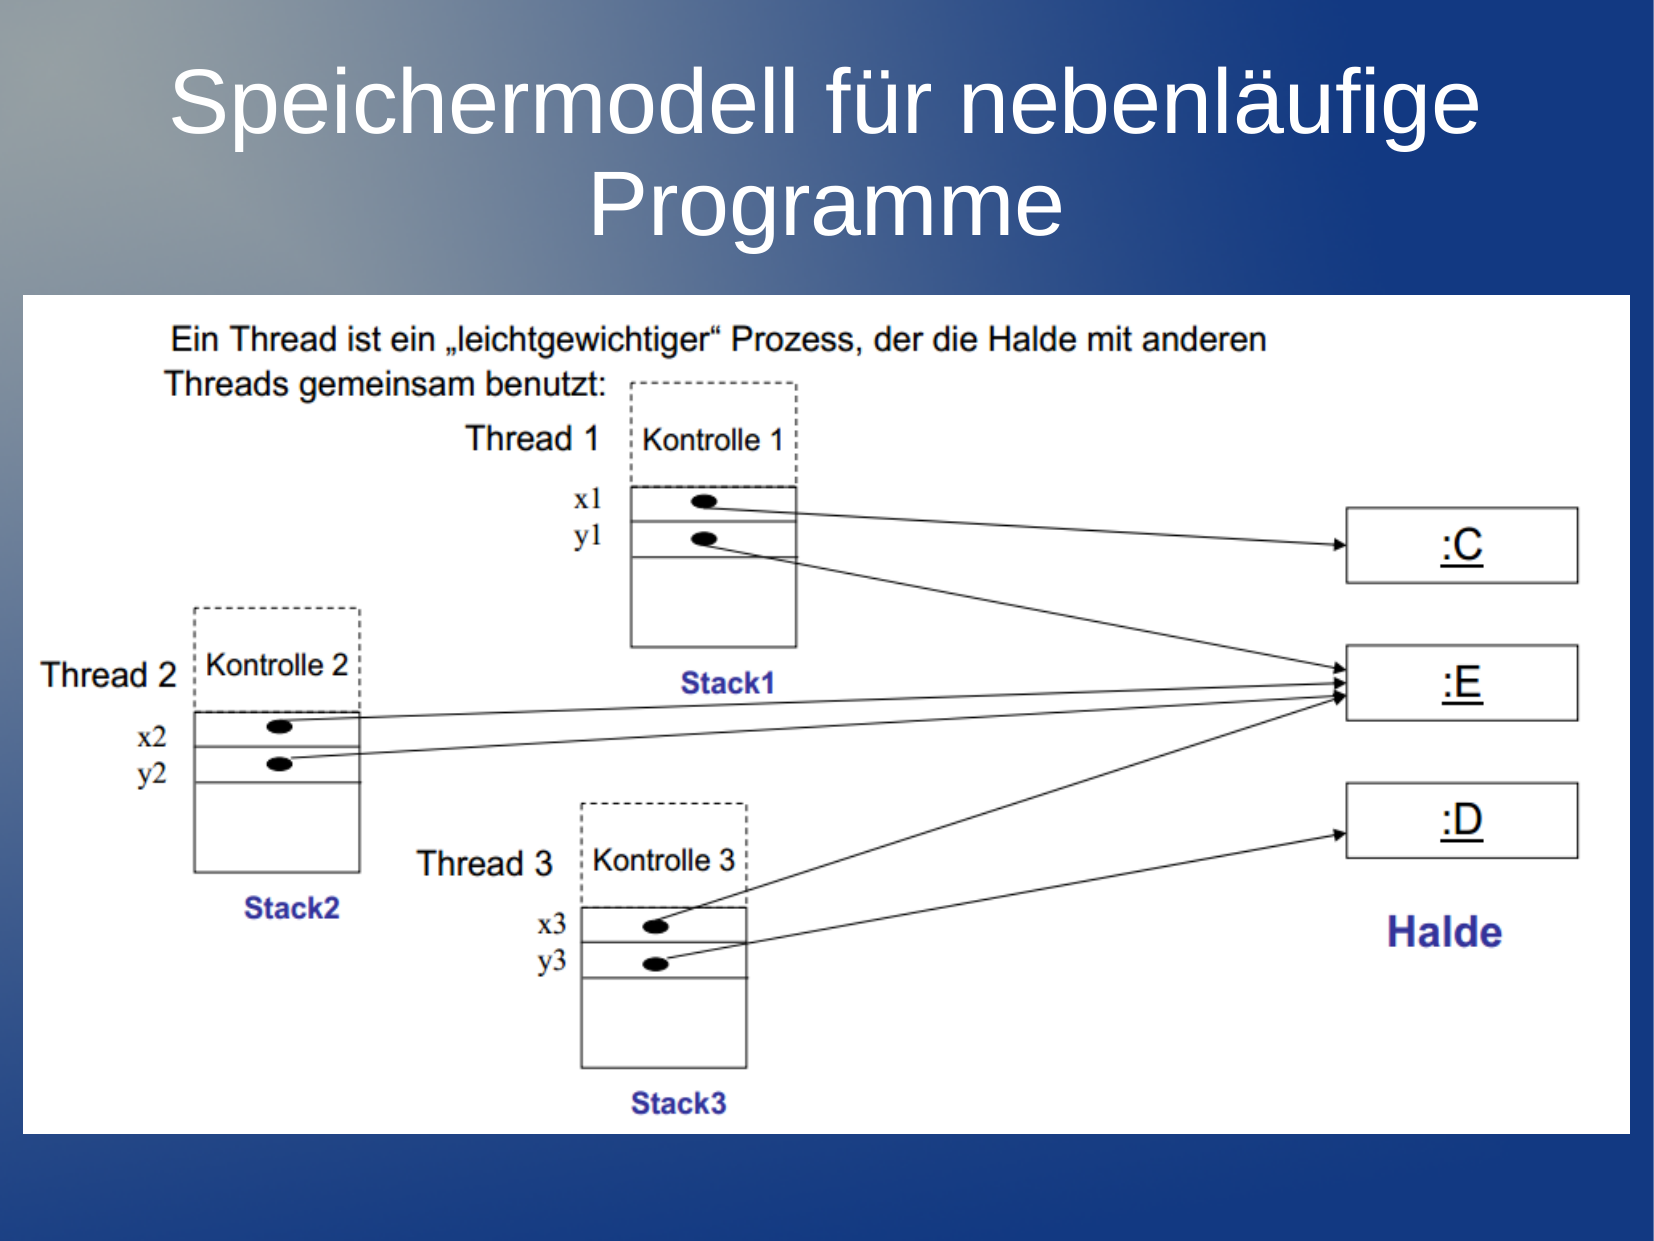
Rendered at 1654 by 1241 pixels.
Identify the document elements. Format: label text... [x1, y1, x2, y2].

title Speichermodell für nebenläufige Programme [82, 49, 1571, 257]
picture [0, 0, 1654, 1241]
